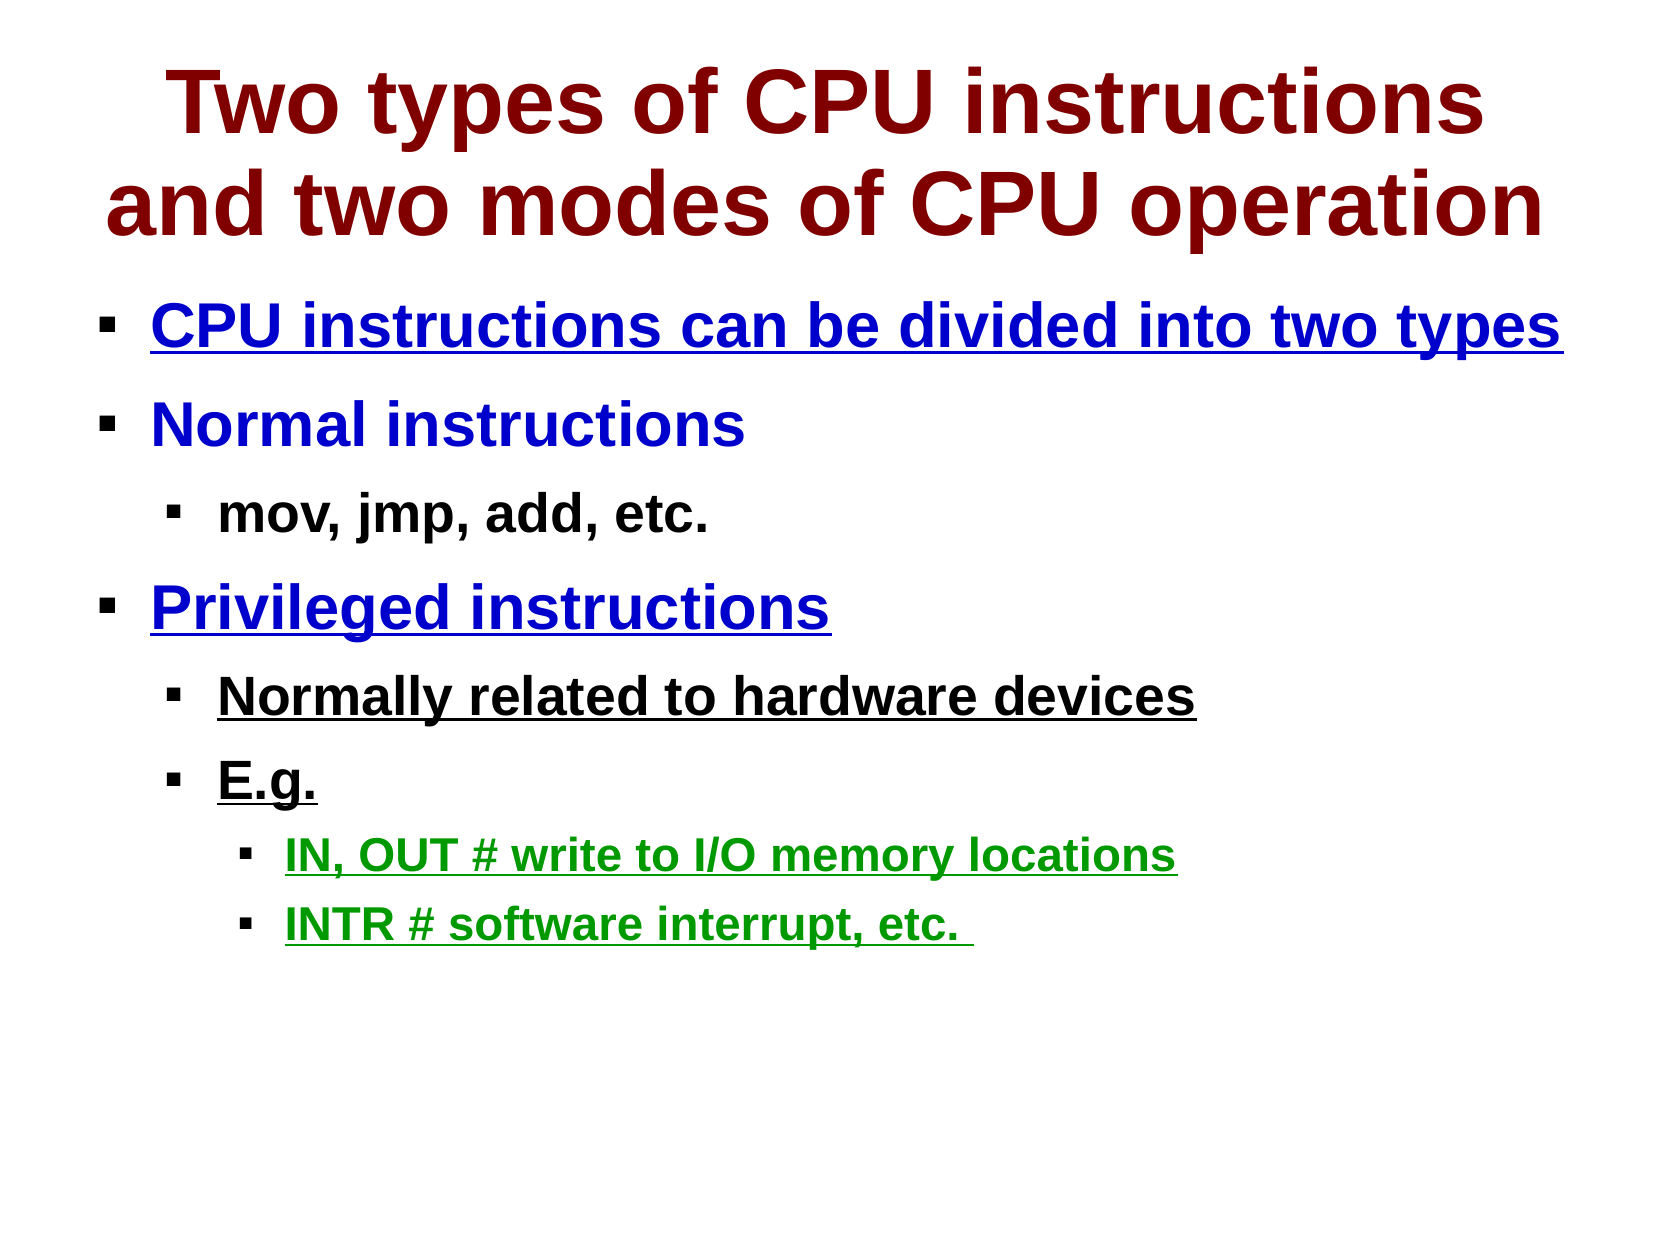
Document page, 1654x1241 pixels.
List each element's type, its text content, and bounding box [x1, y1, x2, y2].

list CPU instructions can be divided into two types Normal instructions mov, jmp, add, etc. Privileged instructions Normally related to hardware devices E.g. IN, OUT # write to I/O memory locations INTR # software interrupt, etc. [82, 290, 1571, 1010]
title Two types of CPU instructions and two modes of CPU operation [82, 49, 1571, 257]
